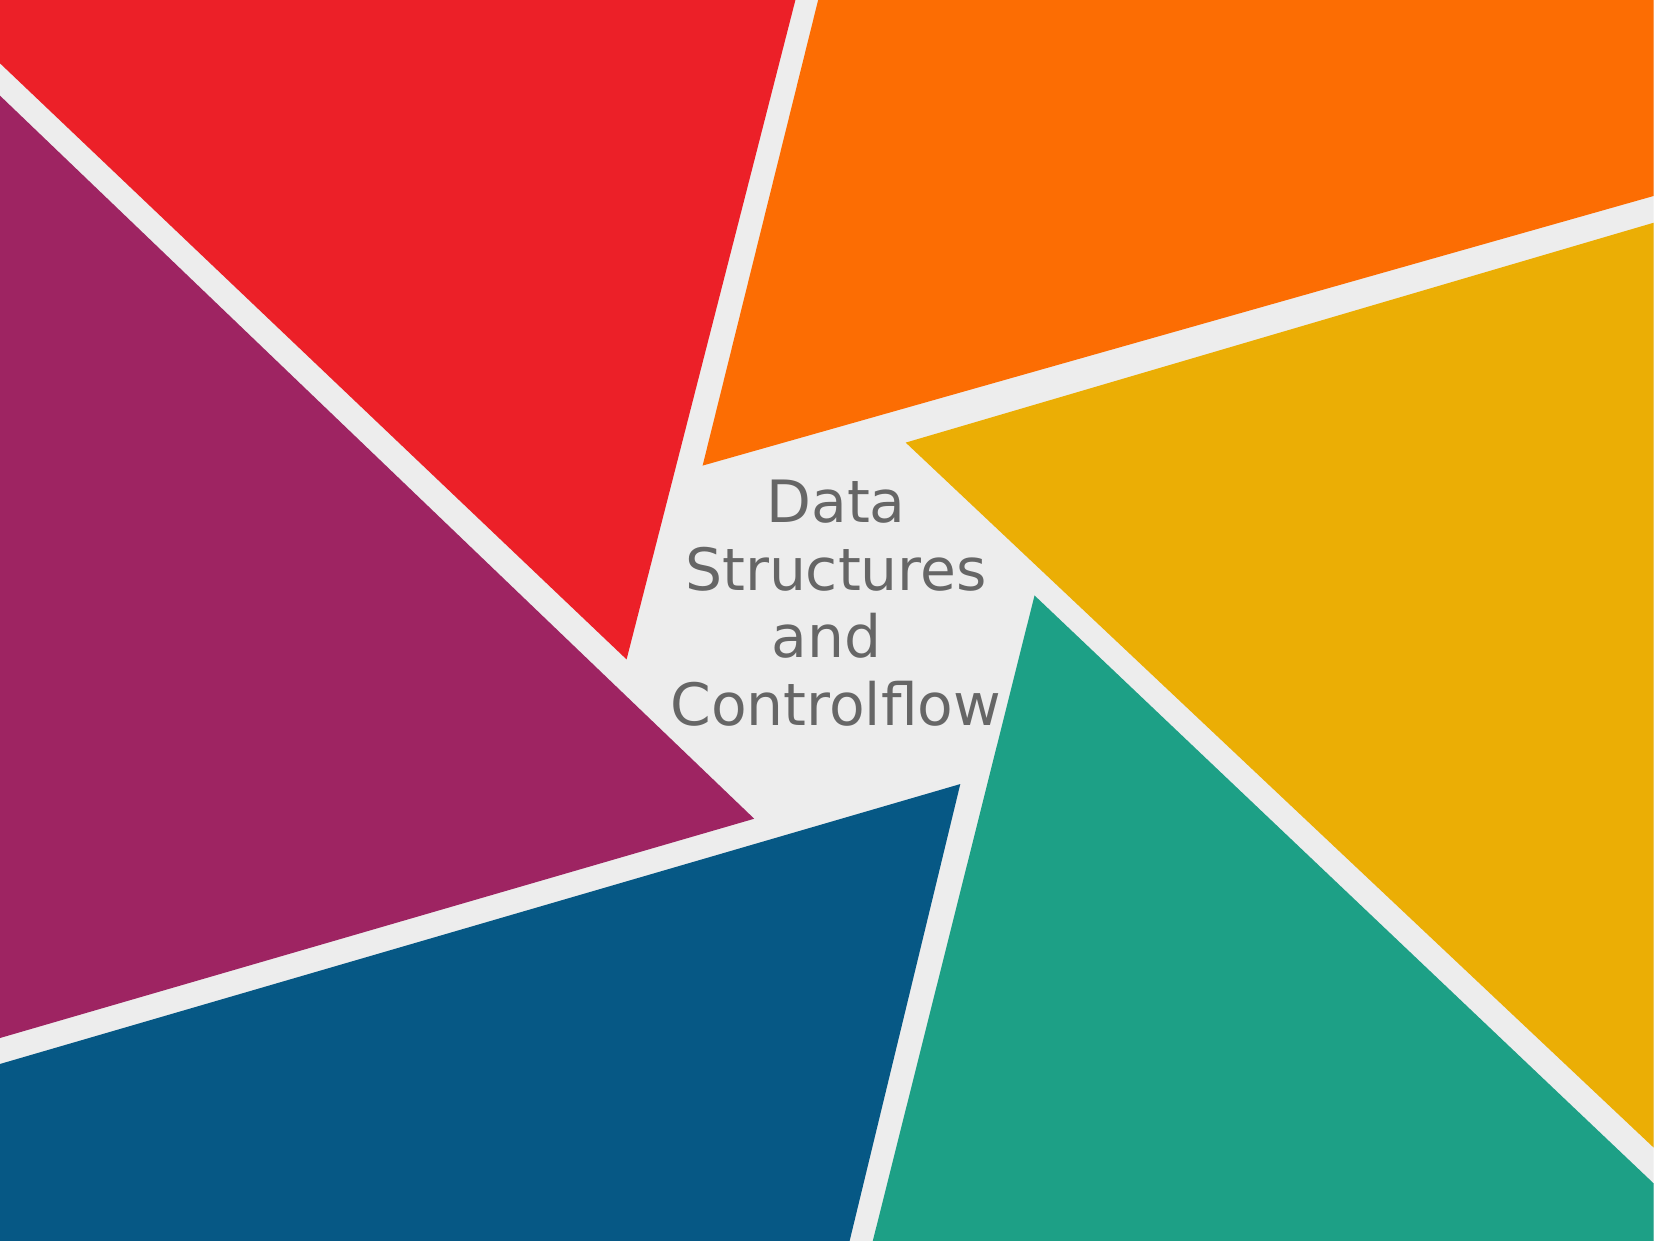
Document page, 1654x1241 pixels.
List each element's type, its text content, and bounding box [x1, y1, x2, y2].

subtitle Data Structures and Controlflow [625, 460, 1047, 815]
